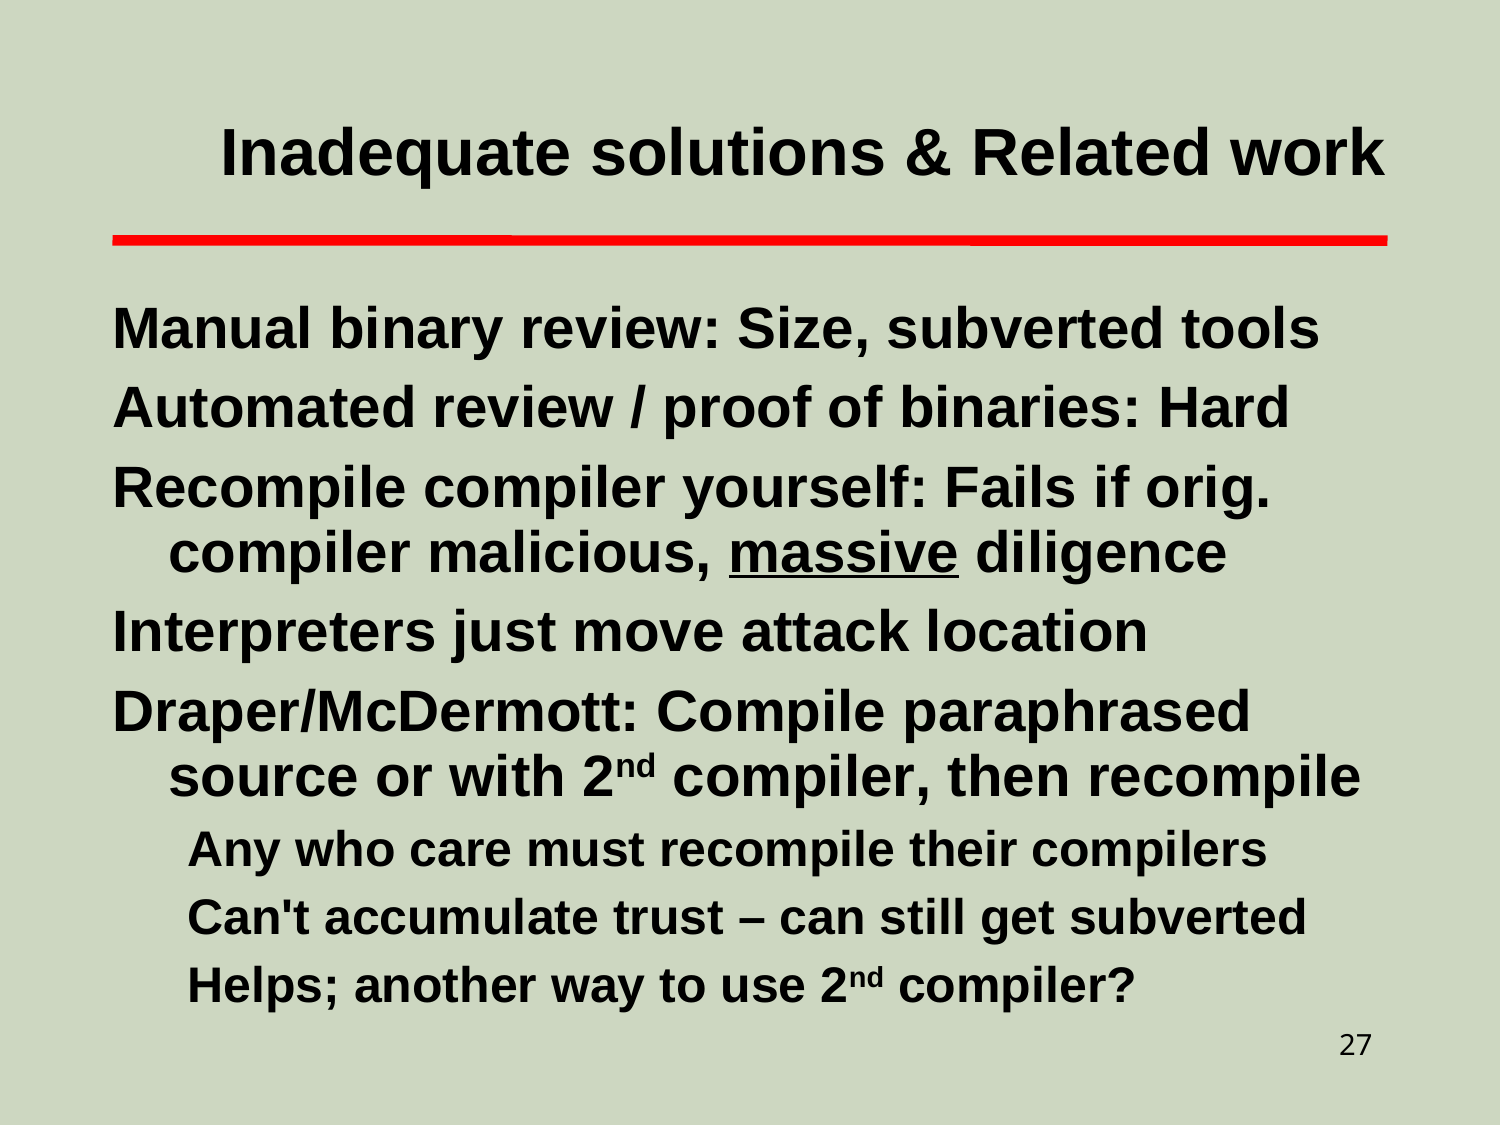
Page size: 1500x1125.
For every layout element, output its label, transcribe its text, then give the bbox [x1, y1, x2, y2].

list Manual binary review: Size, subverted tools Automated review / proof of binaries: Hard Recompile compiler yourself: Fails if orig. compiler malicious, massive diligence Interpreters just move attack location Draper/McDermott: Compile paraphrased source or with 2nd compiler, then recompile Any who care must recompile their compilers Can't accumulate trust – can still get subverted Helps; another way to use 2nd compiler? [112, 299, 1388, 1061]
title Inadequate solutions & Related work [112, 117, 1388, 192]
